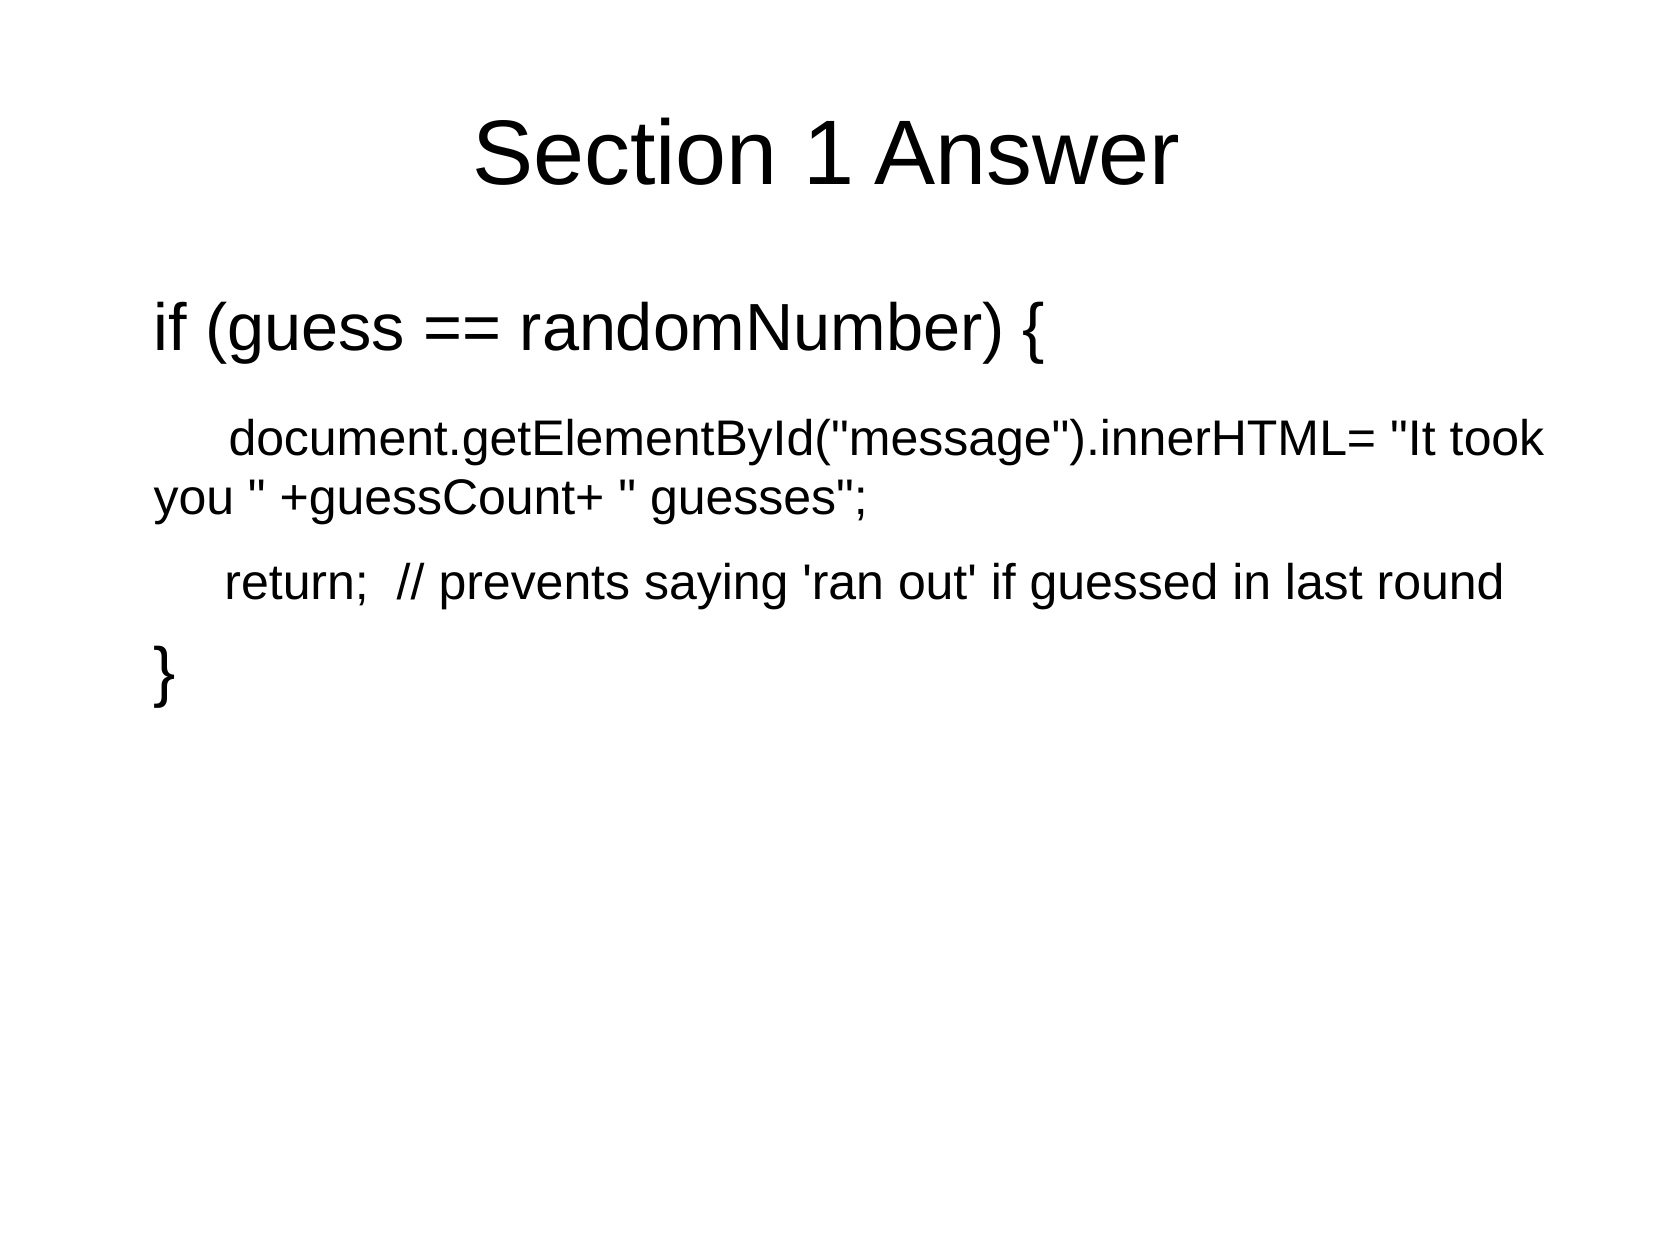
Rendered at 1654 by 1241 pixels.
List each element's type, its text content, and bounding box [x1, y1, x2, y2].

list if (guess == randomNumber) { document.getElementById("message").innerHTML= "It took you " +guessCount+ " guesses"; return; // prevents saying 'ran out' if guessed in last round } [82, 290, 1571, 1010]
title Section 1 Answer [82, 49, 1571, 257]
